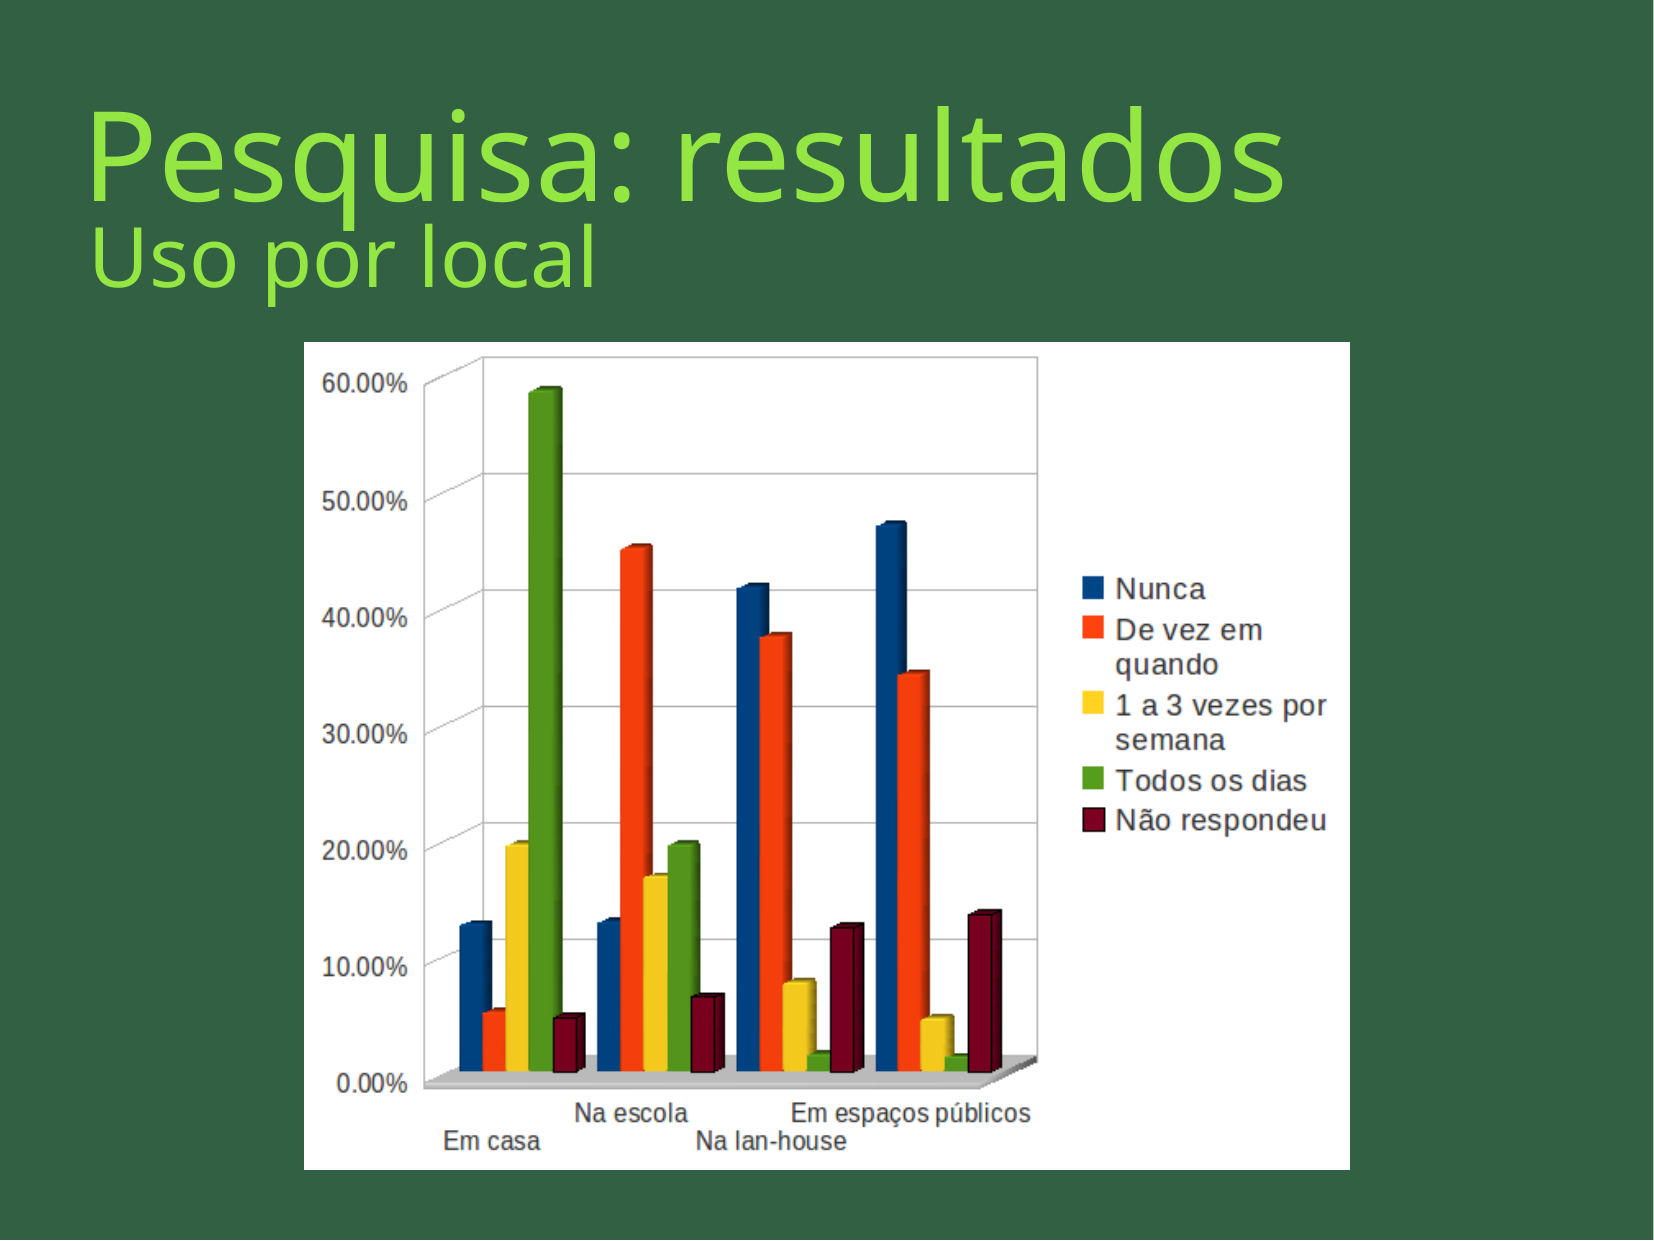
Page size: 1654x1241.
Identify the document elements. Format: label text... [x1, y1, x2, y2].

title Pesquisa: resultados [82, 49, 1571, 257]
title Uso por local [88, 177, 1577, 334]
picture [304, 342, 1350, 1170]
